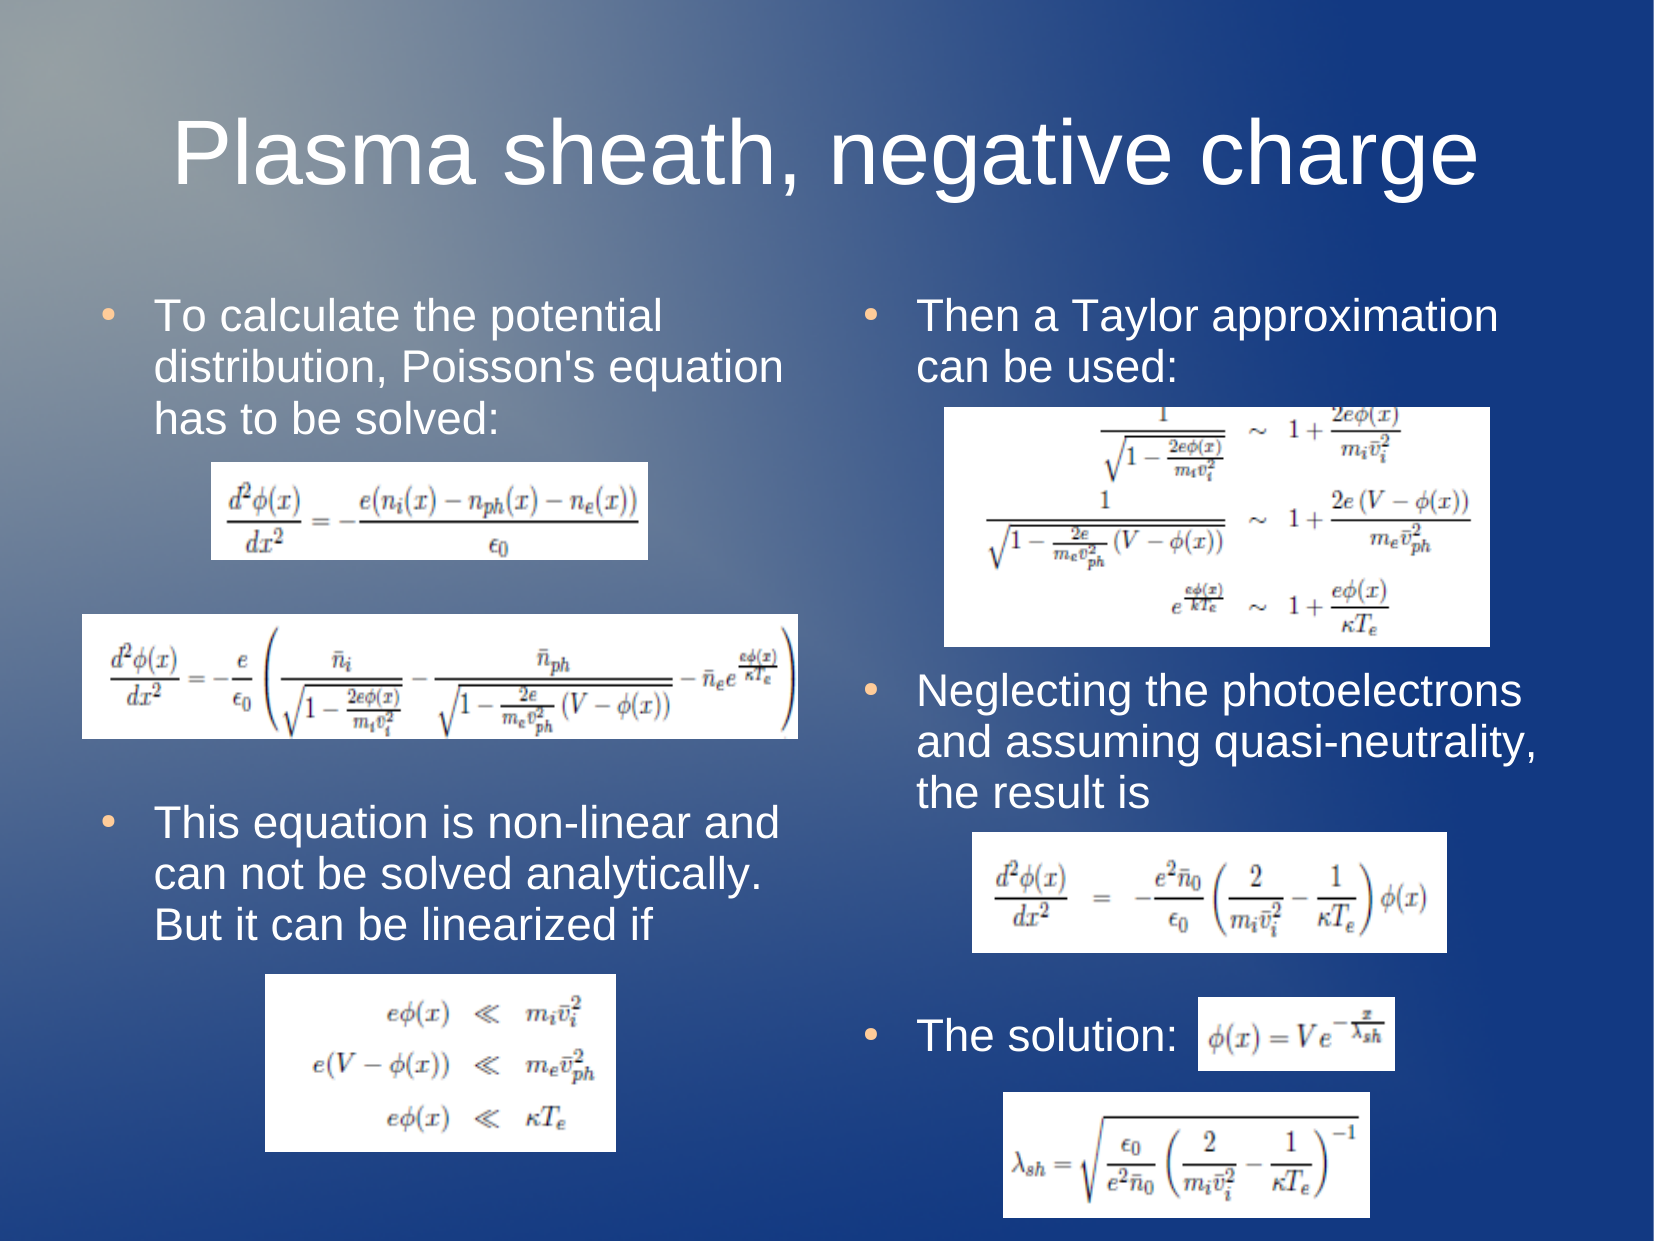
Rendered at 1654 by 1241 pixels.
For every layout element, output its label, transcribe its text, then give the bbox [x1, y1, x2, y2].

title Plasma sheath, negative charge [82, 49, 1571, 257]
list To calculate the potential distribution, Poisson's equation has to be solved: This equation is non-linear and can not be solved analytically. But it can be linearized if [82, 290, 809, 1094]
picture [0, 0, 1654, 1241]
list Then a Taylor approximation can be used: Neglecting the photoelectrons and assuming quasi-neutrality, the result is The solution: [845, 290, 1572, 1094]
